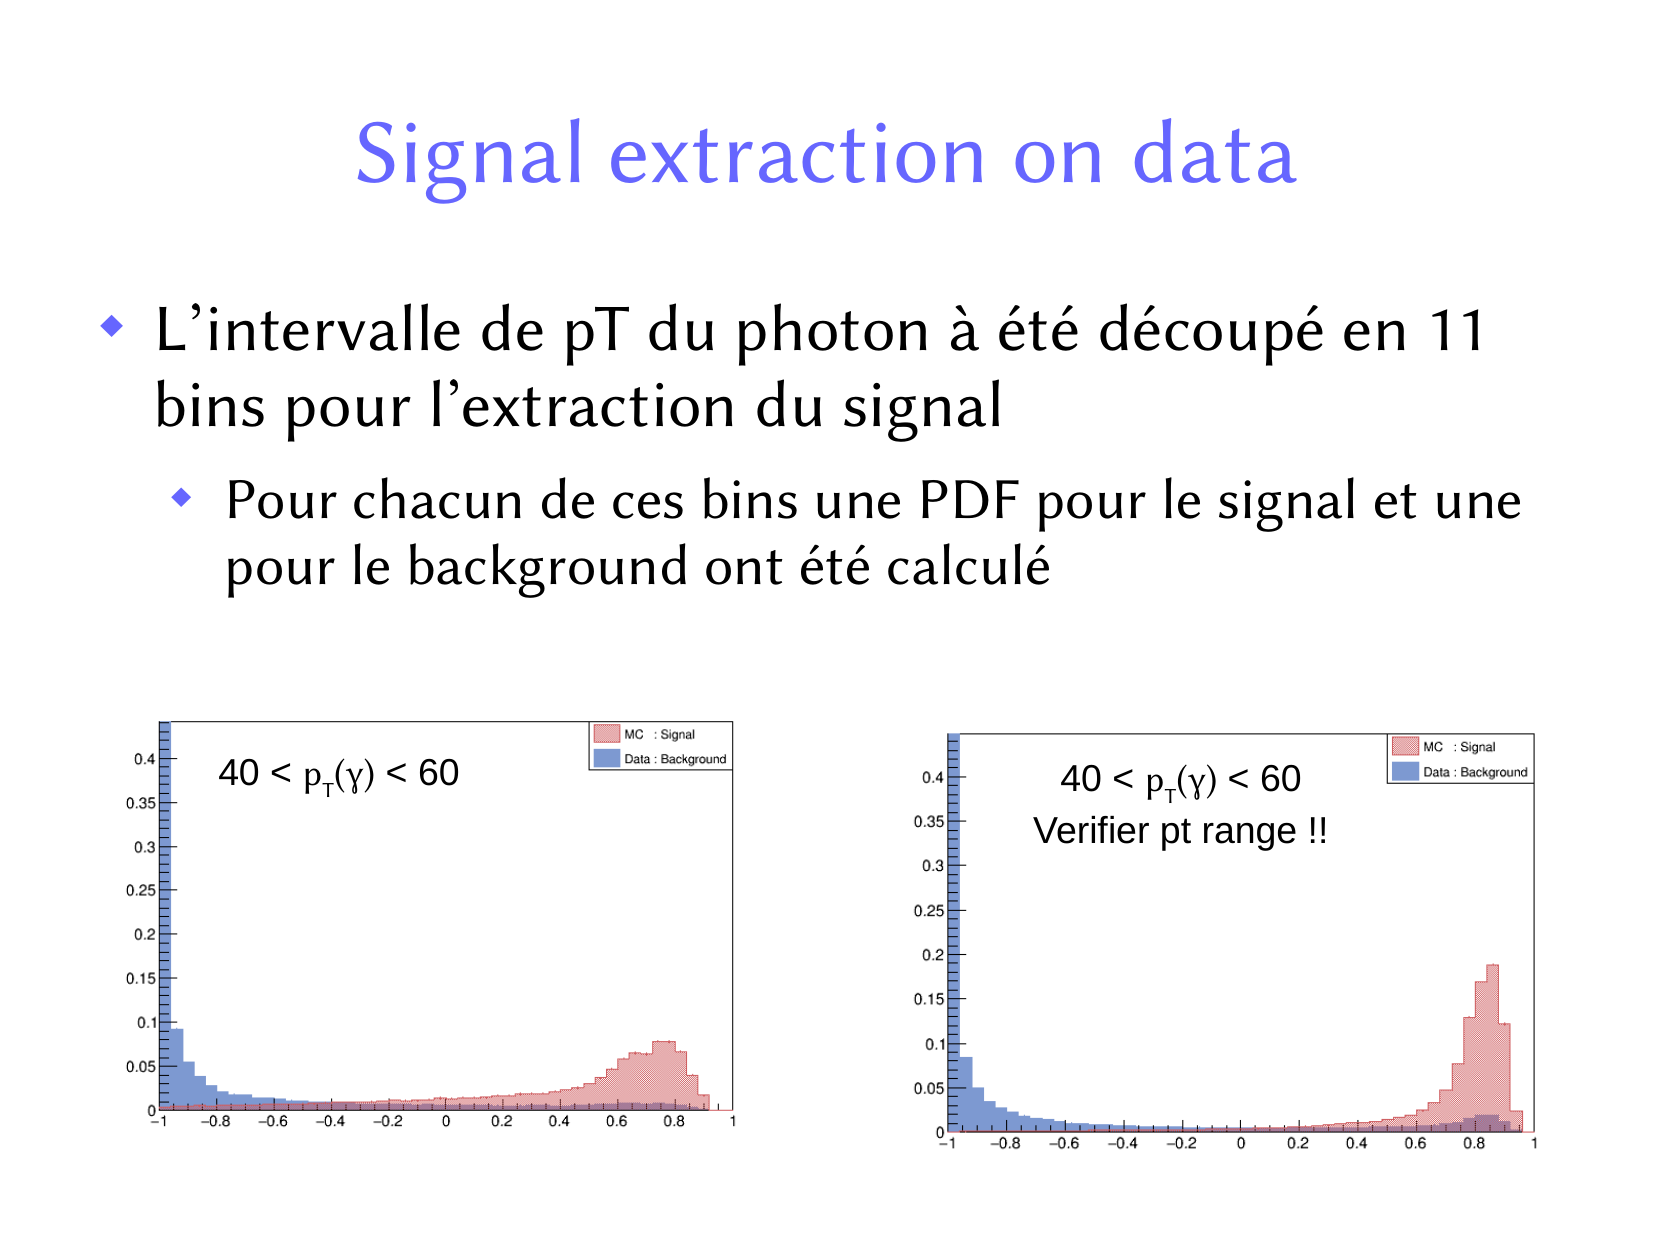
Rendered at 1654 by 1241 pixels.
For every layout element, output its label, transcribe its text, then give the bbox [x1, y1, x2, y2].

picture [88, 673, 804, 1159]
text_box 40 < pT(γ) < 60 Verifier pt range !! [968, 750, 1394, 969]
text_box 40 < pT(γ) < 60 [188, 744, 489, 811]
title Signal extraction on data [82, 49, 1571, 257]
picture [875, 684, 1607, 1182]
list L’intervalle de pT du photon à été découpé en 11 bins pour l’extraction du signal Pour chacun de ces bins une PDF pour le signal et une pour le background ont été calculé [82, 290, 1571, 1010]
